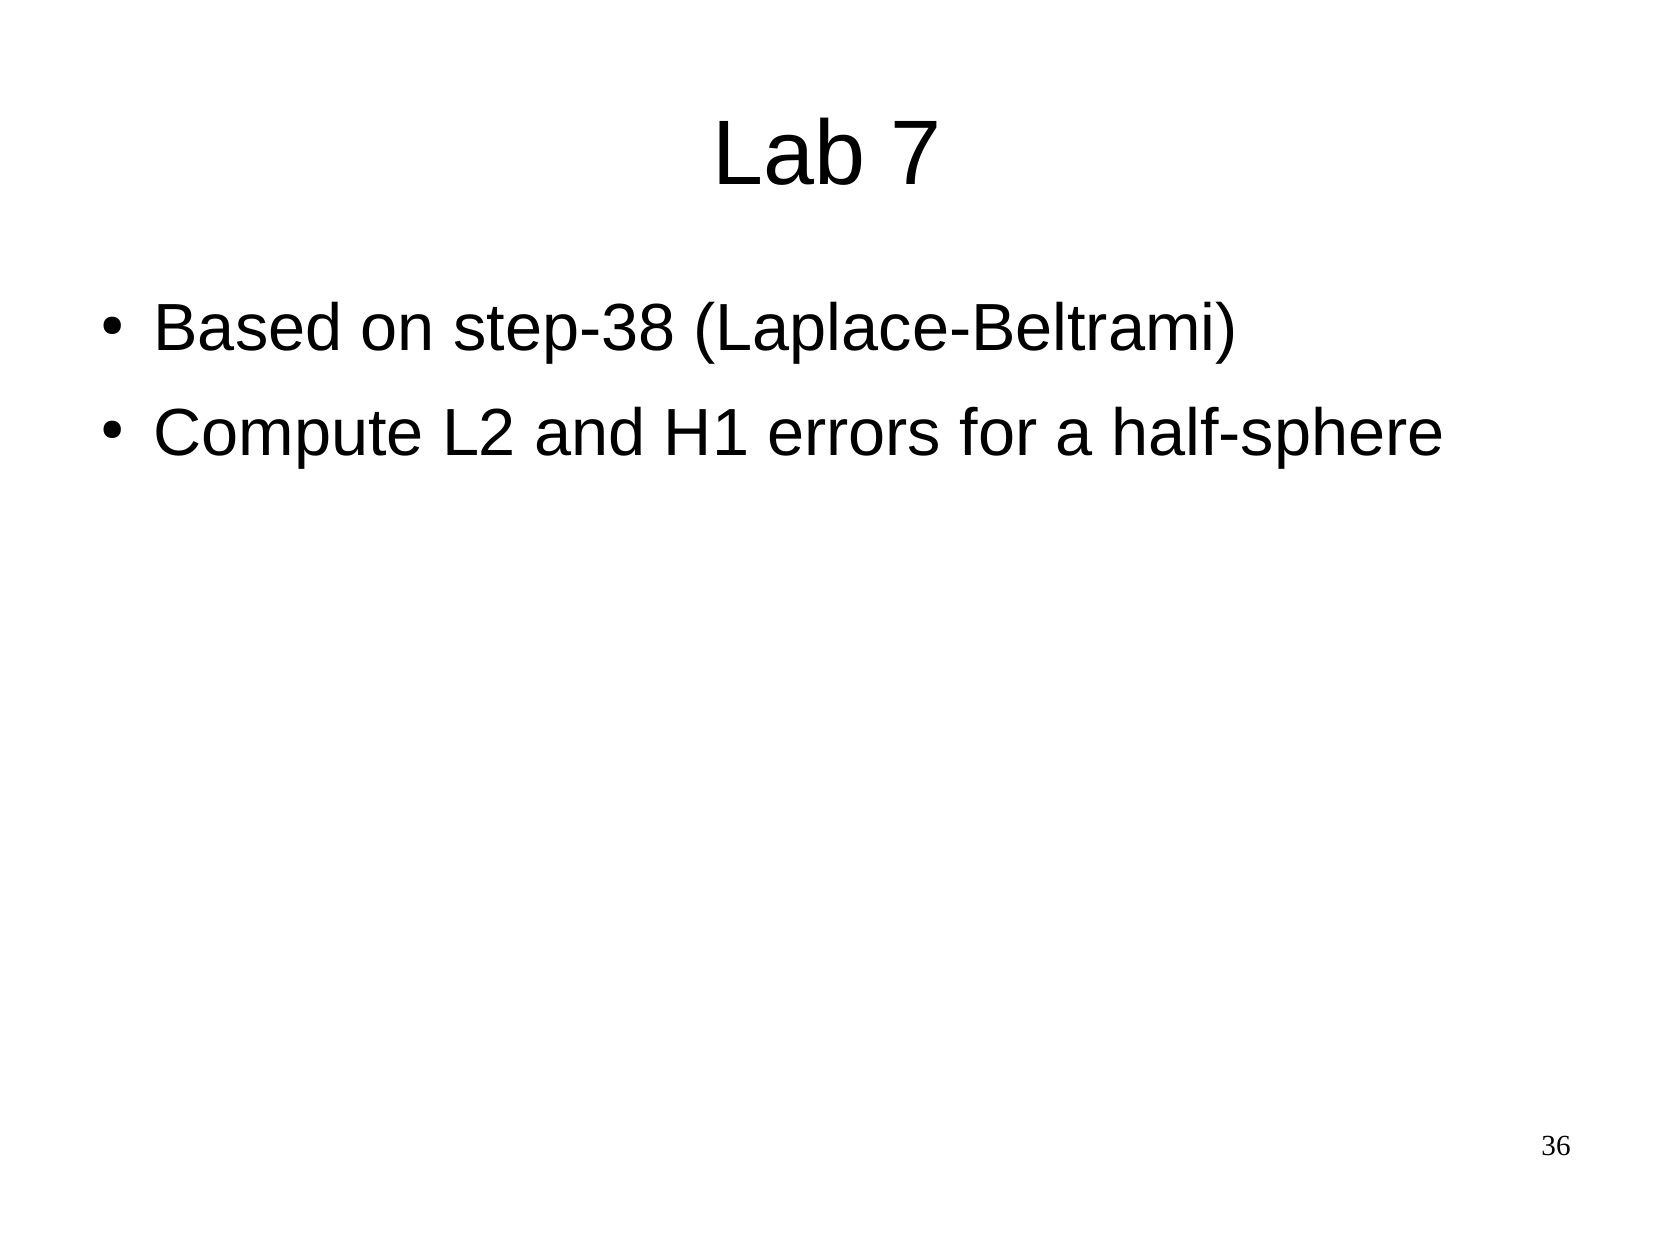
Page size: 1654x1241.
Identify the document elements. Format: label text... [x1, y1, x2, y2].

title Lab 7 [82, 49, 1571, 257]
list Based on step-38 (Laplace-Beltrami) Compute L2 and H1 errors for a half-sphere [82, 290, 1538, 1010]
